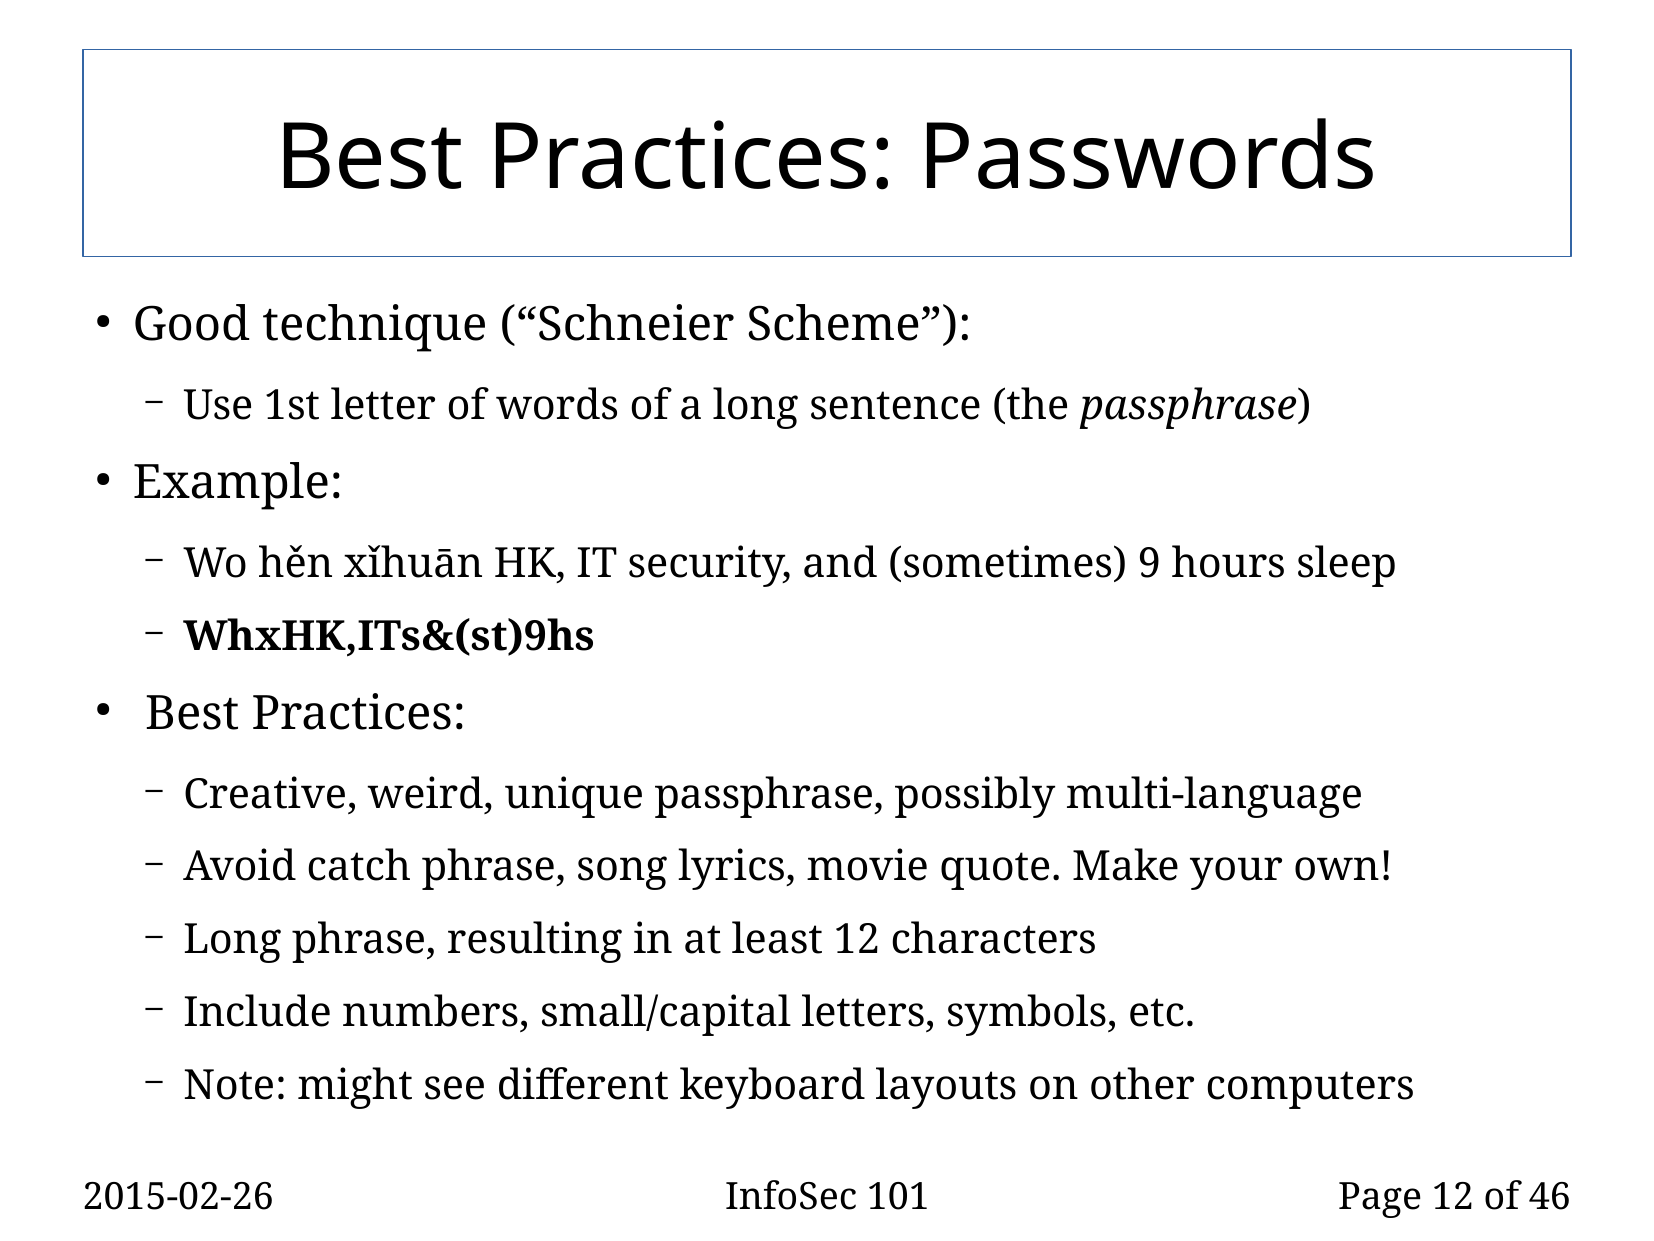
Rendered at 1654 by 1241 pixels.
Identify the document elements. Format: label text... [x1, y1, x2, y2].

list Good technique (“Schneier Scheme”): Use 1st letter of words of a long sentence (the passphrase) Example: Wo hěn xǐhuān HK, IT security, and (sometimes) 9 hours sleep WhxHK,ITs&(st)9hs Best Practices: Creative, weird, unique passphrase, possibly multi-language Avoid catch phrase, song lyrics, movie quote. Make your own! Long phrase, resulting in at least 12 characters Include numbers, small/capital letters, symbols, etc. Note: might see different keyboard layouts on other computers [82, 290, 1571, 1126]
title Best Practices: Passwords [82, 49, 1571, 257]
